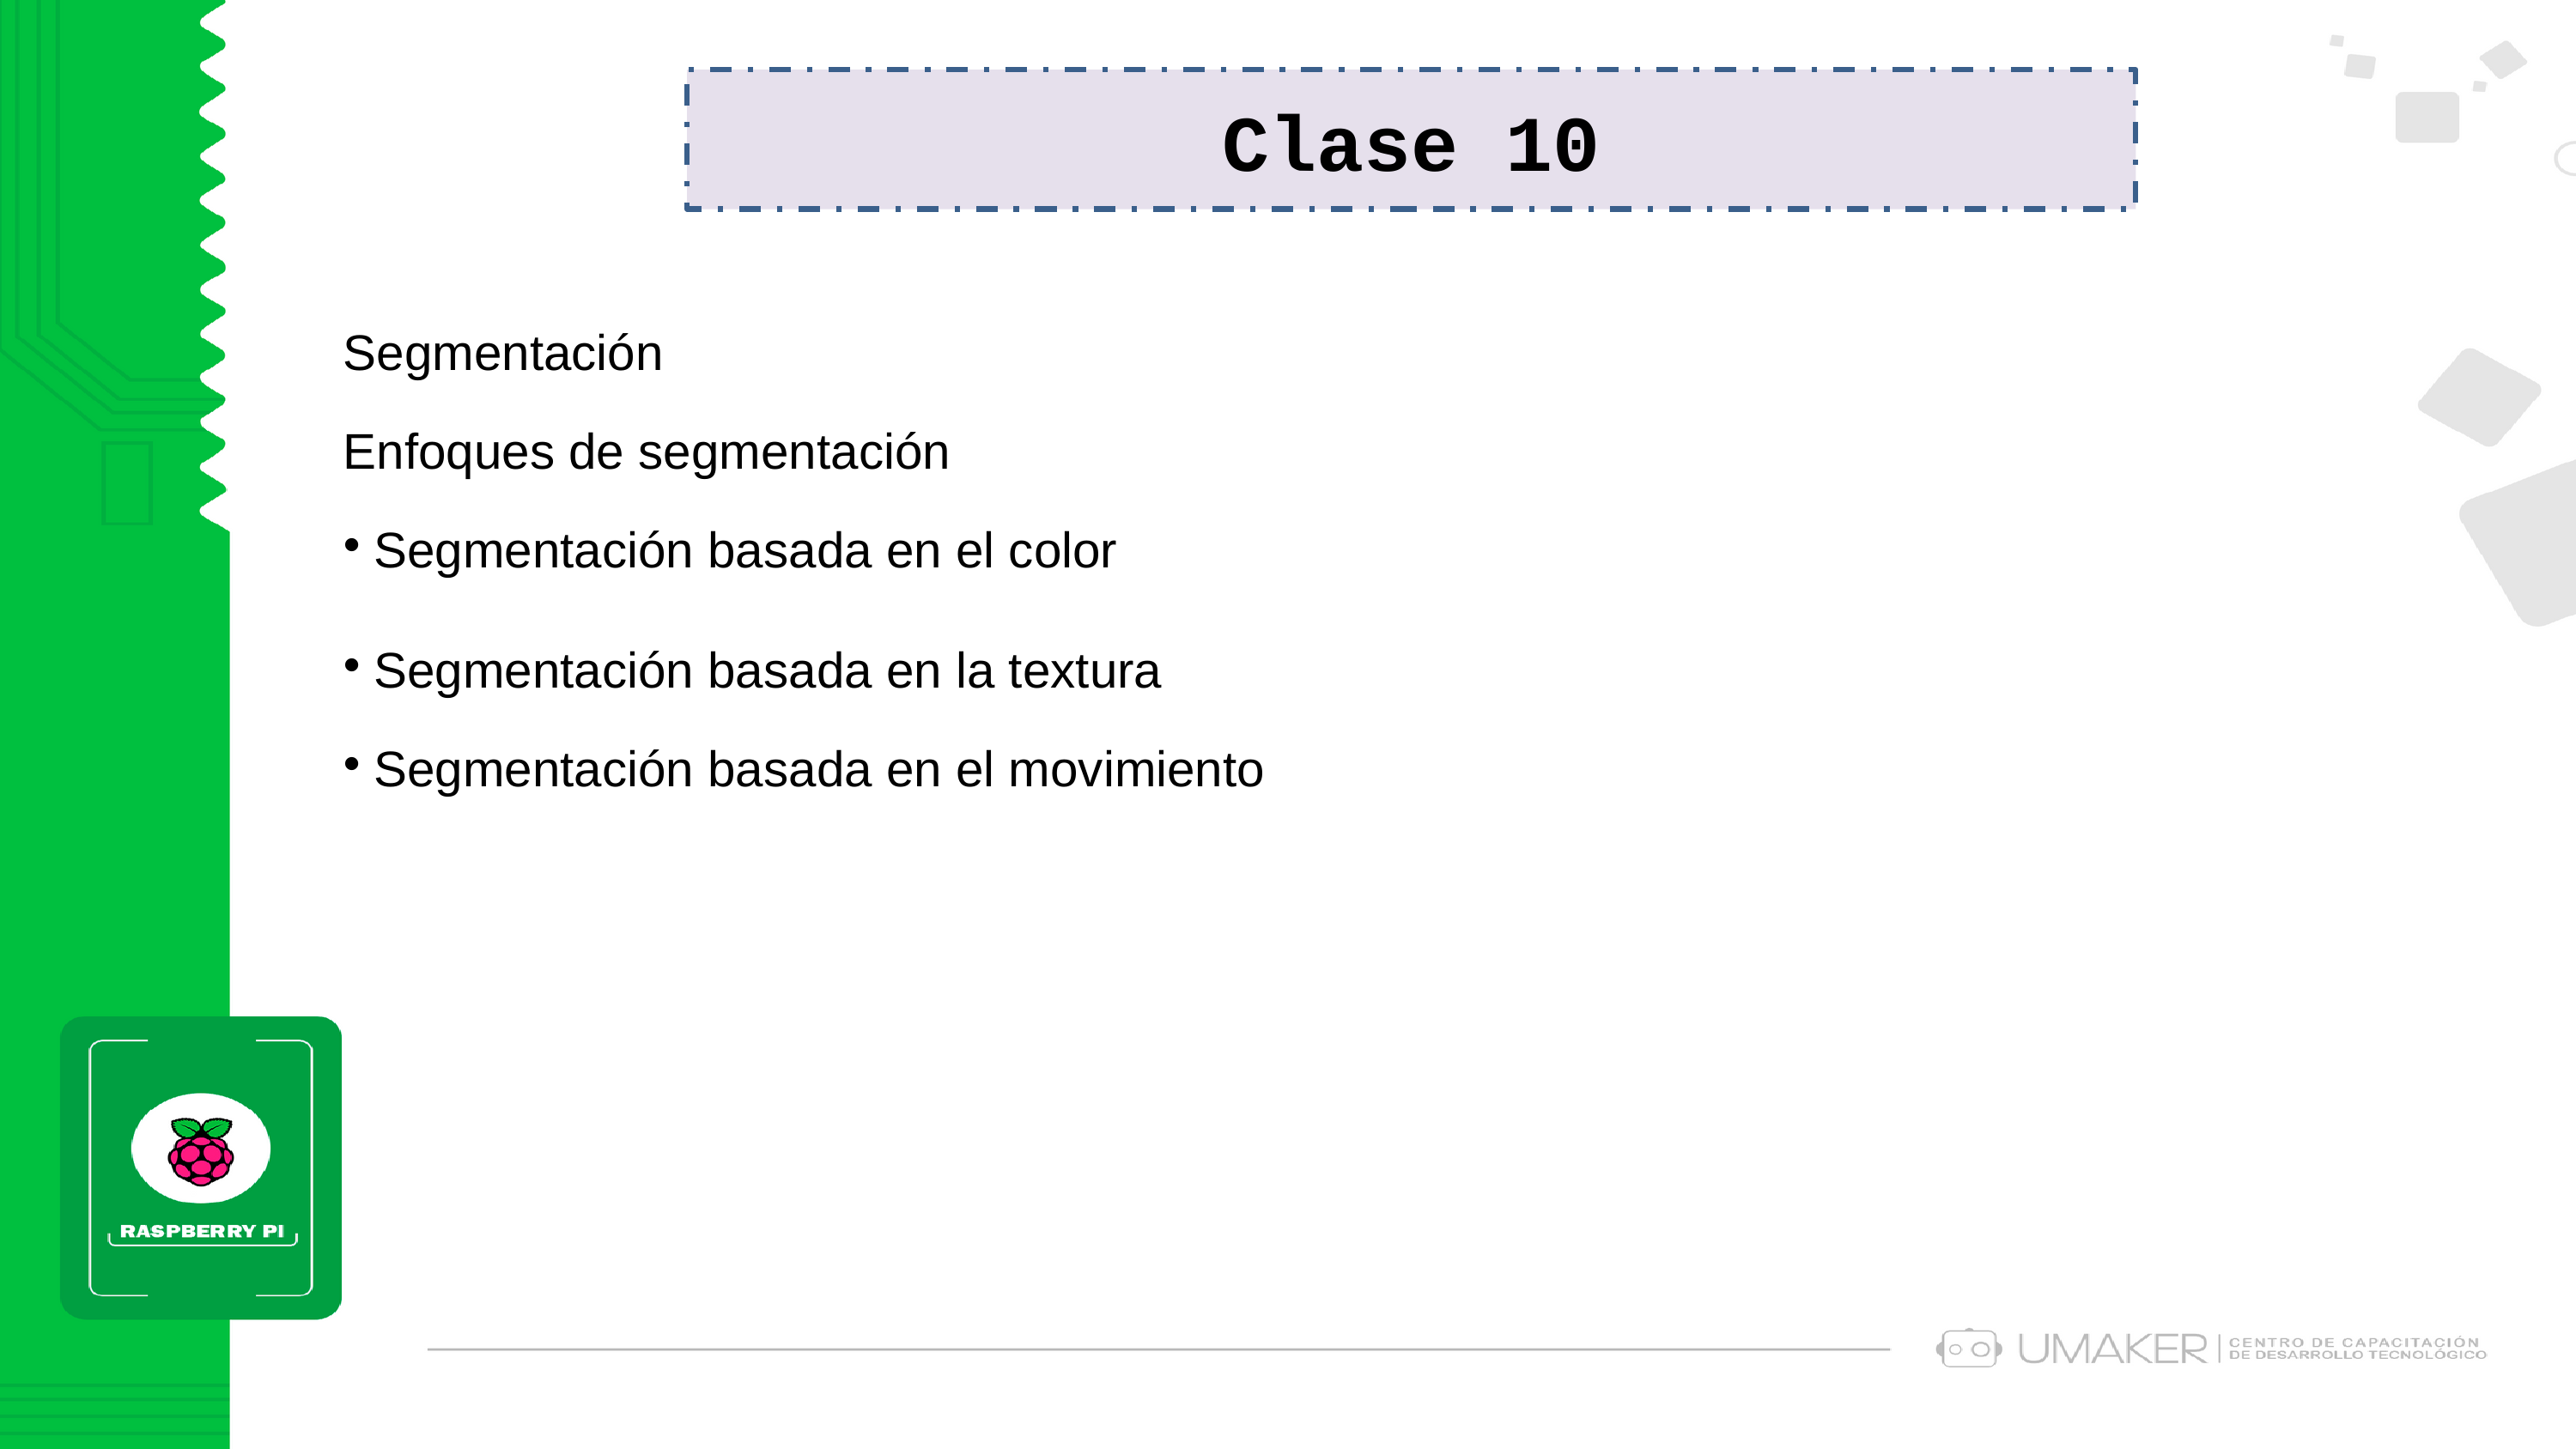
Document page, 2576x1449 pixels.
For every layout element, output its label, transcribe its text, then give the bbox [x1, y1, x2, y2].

text_box Clase 10 [687, 70, 2136, 209]
picture [0, 0, 2576, 1449]
text_box Segmentación Enfoques de segmentación Segmentación basada en el color Segmentación basada en la textura Segmentación basada en el movimiento [331, 314, 2465, 1207]
